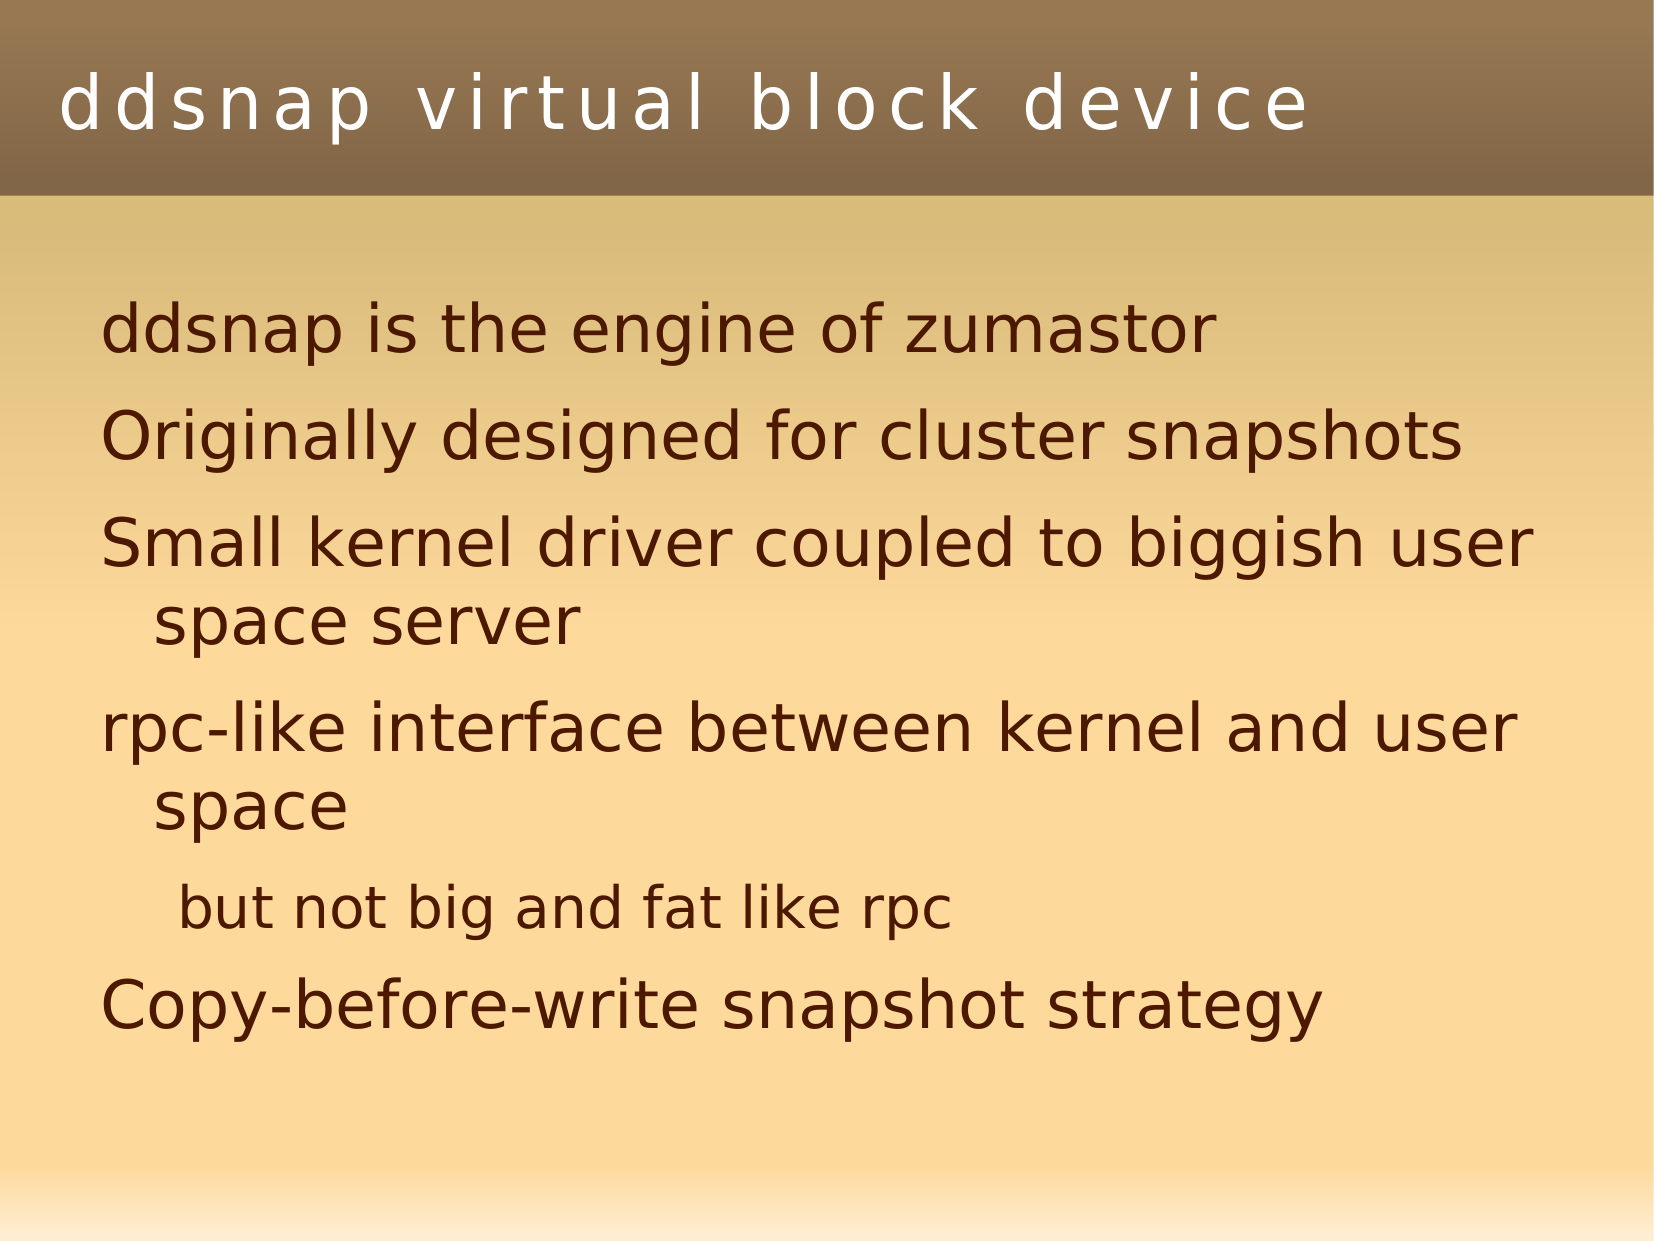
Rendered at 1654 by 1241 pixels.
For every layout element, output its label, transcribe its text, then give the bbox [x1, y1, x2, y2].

picture [0, 0, 1654, 1241]
title ddsnap virtual block device [59, 29, 1595, 178]
list ddsnap is the engine of zumastor Originally designed for cluster snapshots Small kernel driver coupled to biggish user space server rpc-like interface between kernel and user space but not big and fat like rpc Copy-before-write snapshot strategy [82, 290, 1571, 1109]
